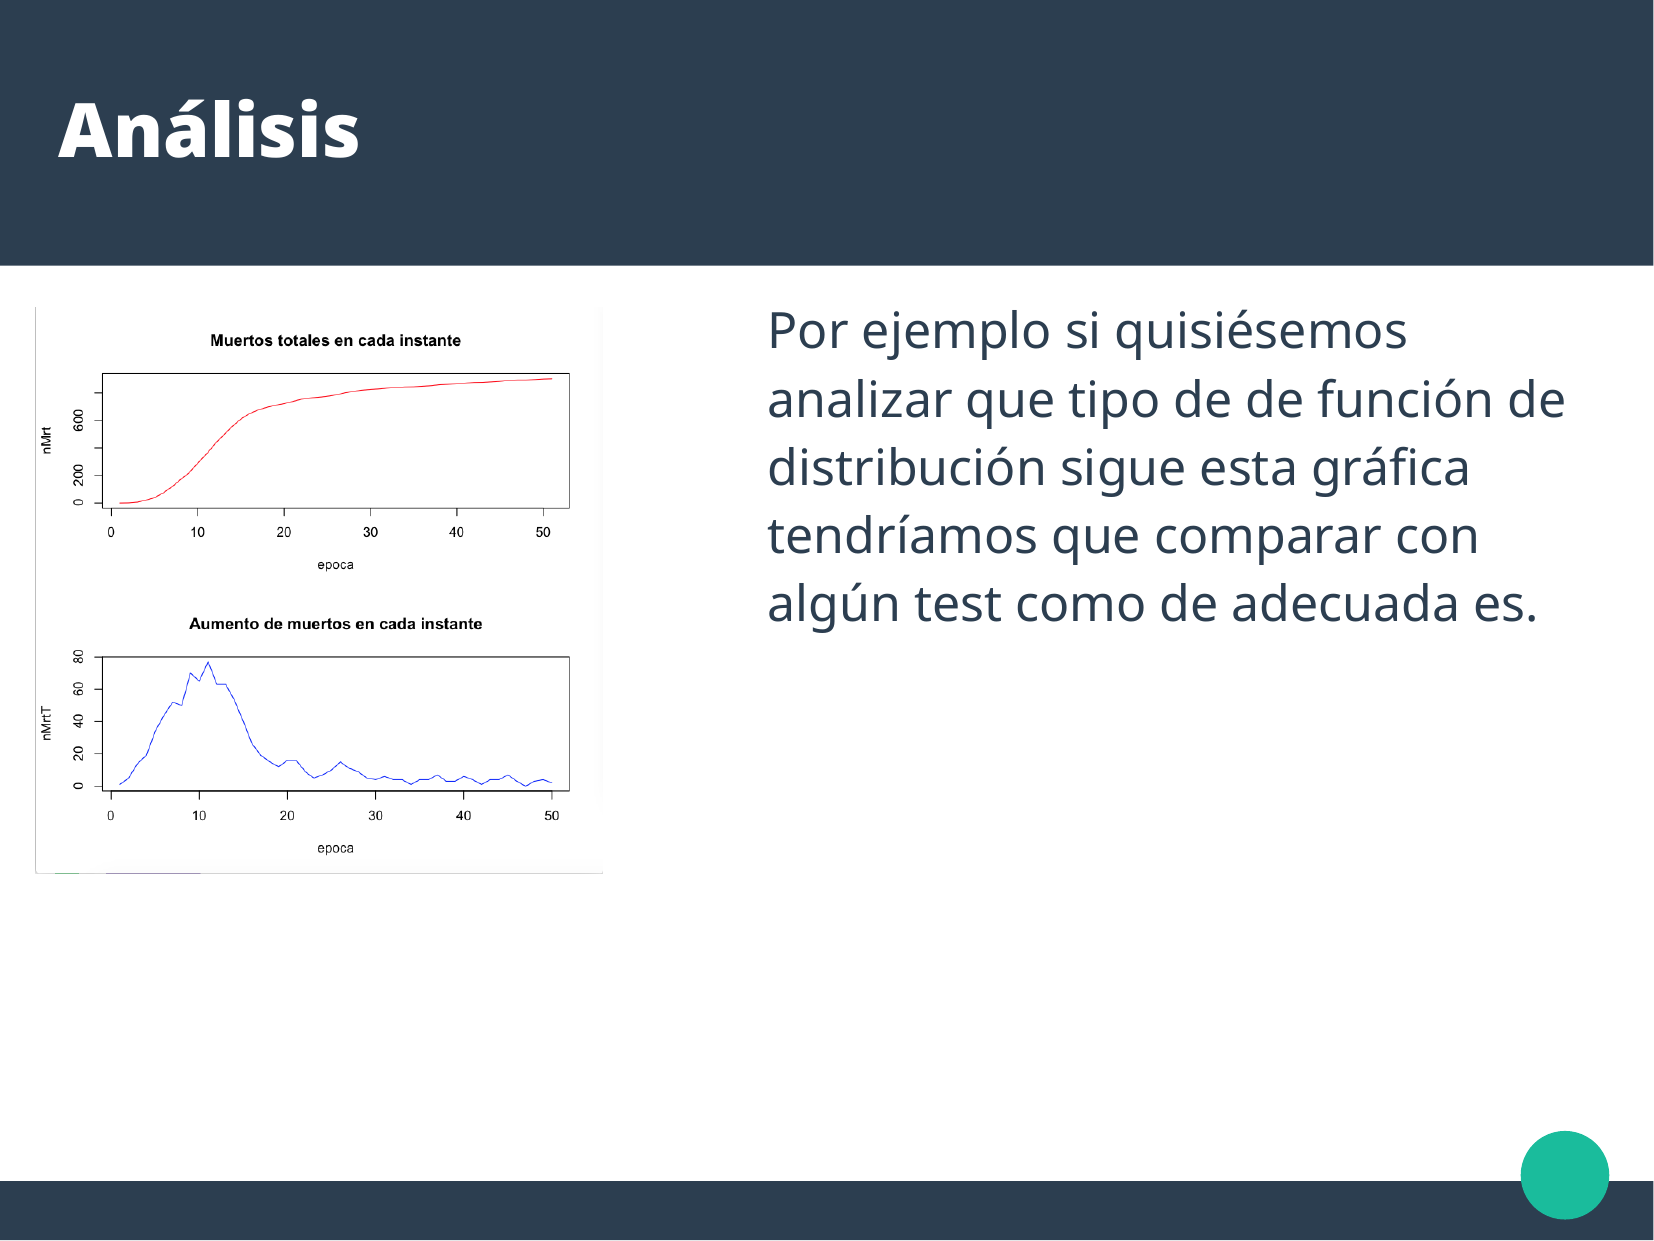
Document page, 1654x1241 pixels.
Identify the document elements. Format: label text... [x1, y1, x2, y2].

list Por ejemplo si quisiésemos analizar que tipo de de función de distribución sigue esta gráfica tendríamos que comparar con algún test como de adecuada es. [696, 295, 1583, 1140]
picture [35, 307, 603, 874]
title Análisis [59, 49, 1595, 207]
